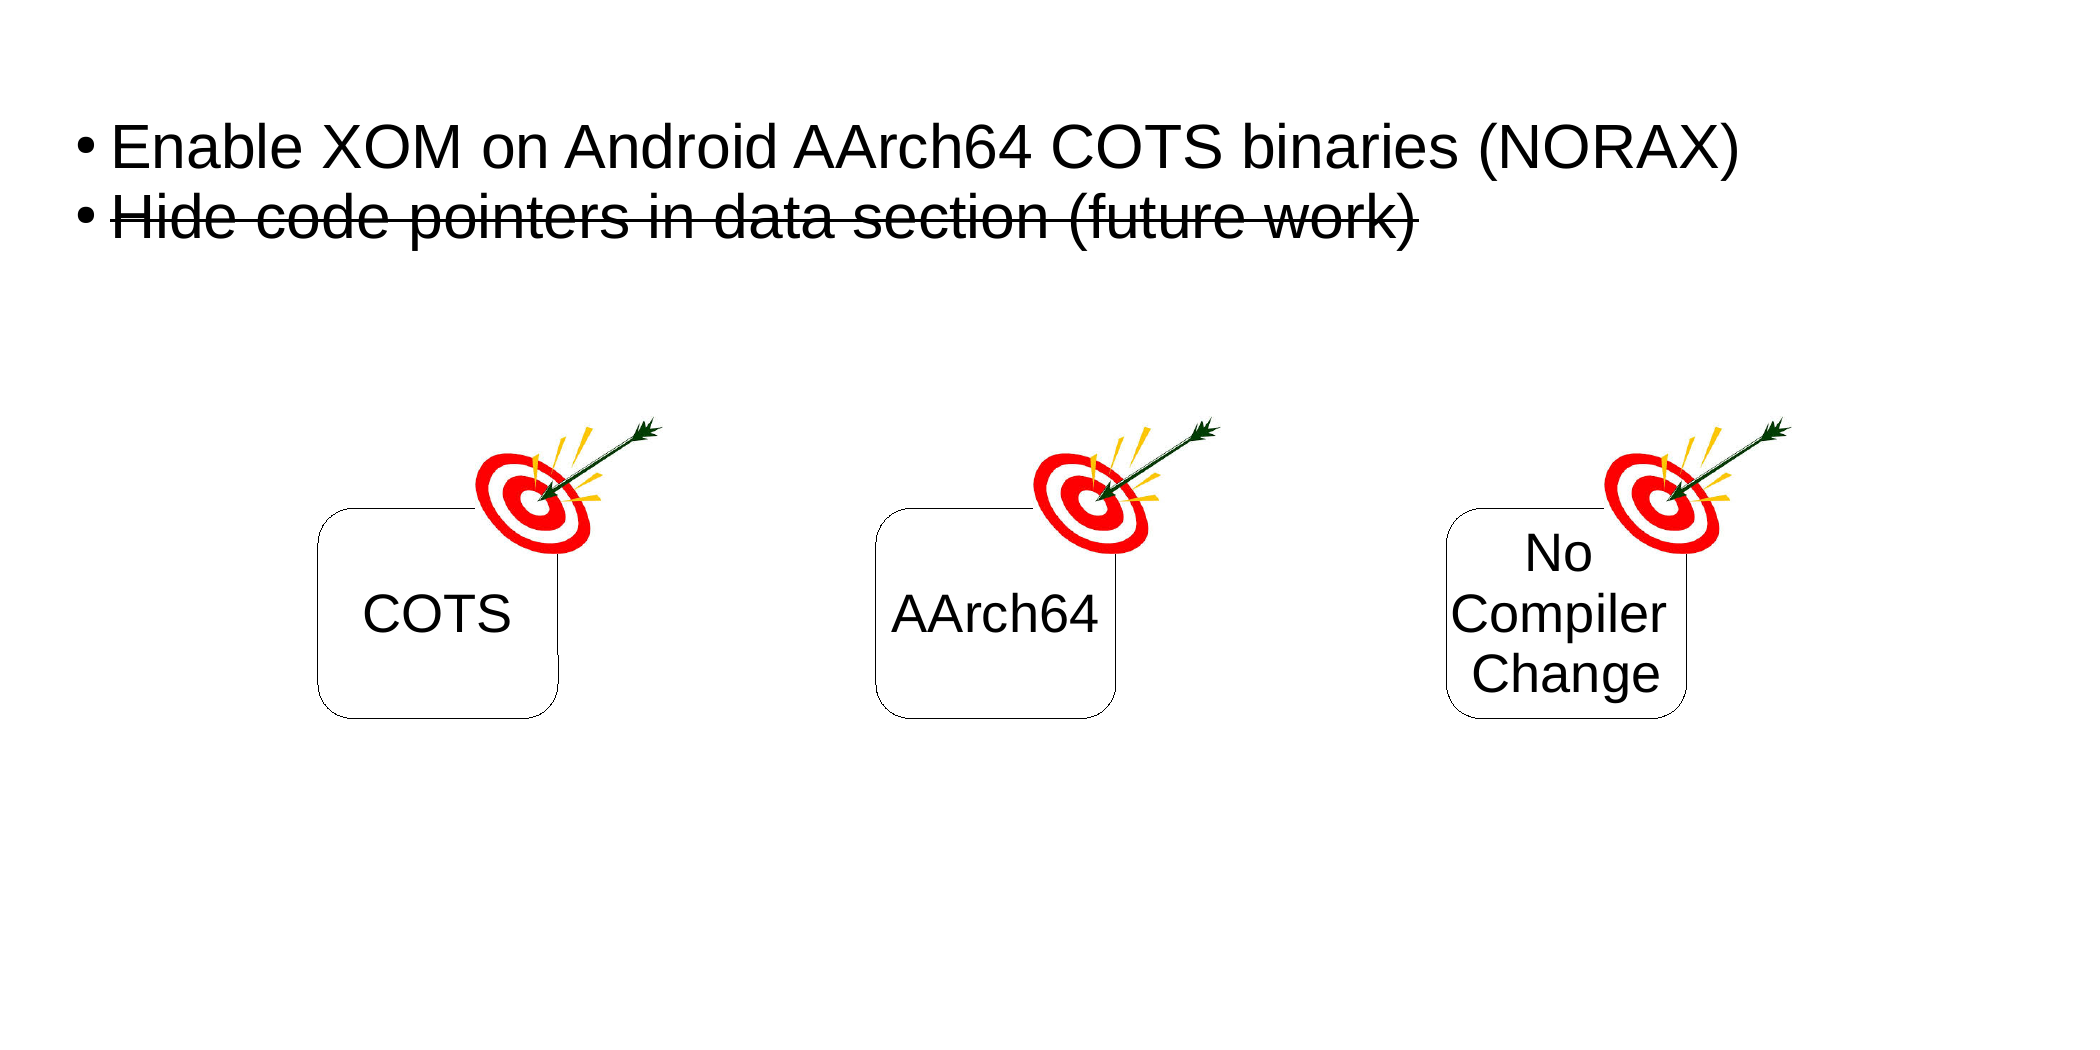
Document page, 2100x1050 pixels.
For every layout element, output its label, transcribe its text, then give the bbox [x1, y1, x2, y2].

text_box Enable XOM on Android AArch64 COTS binaries (NORAX) Hide code pointers in data section (future work) [60, 104, 1831, 301]
text_box No Compiler Change [1446, 508, 1687, 719]
picture [475, 416, 663, 554]
text_box AArch64 [875, 508, 1116, 719]
text_box COTS [317, 508, 559, 719]
picture [1604, 416, 1792, 554]
picture [1033, 416, 1221, 554]
